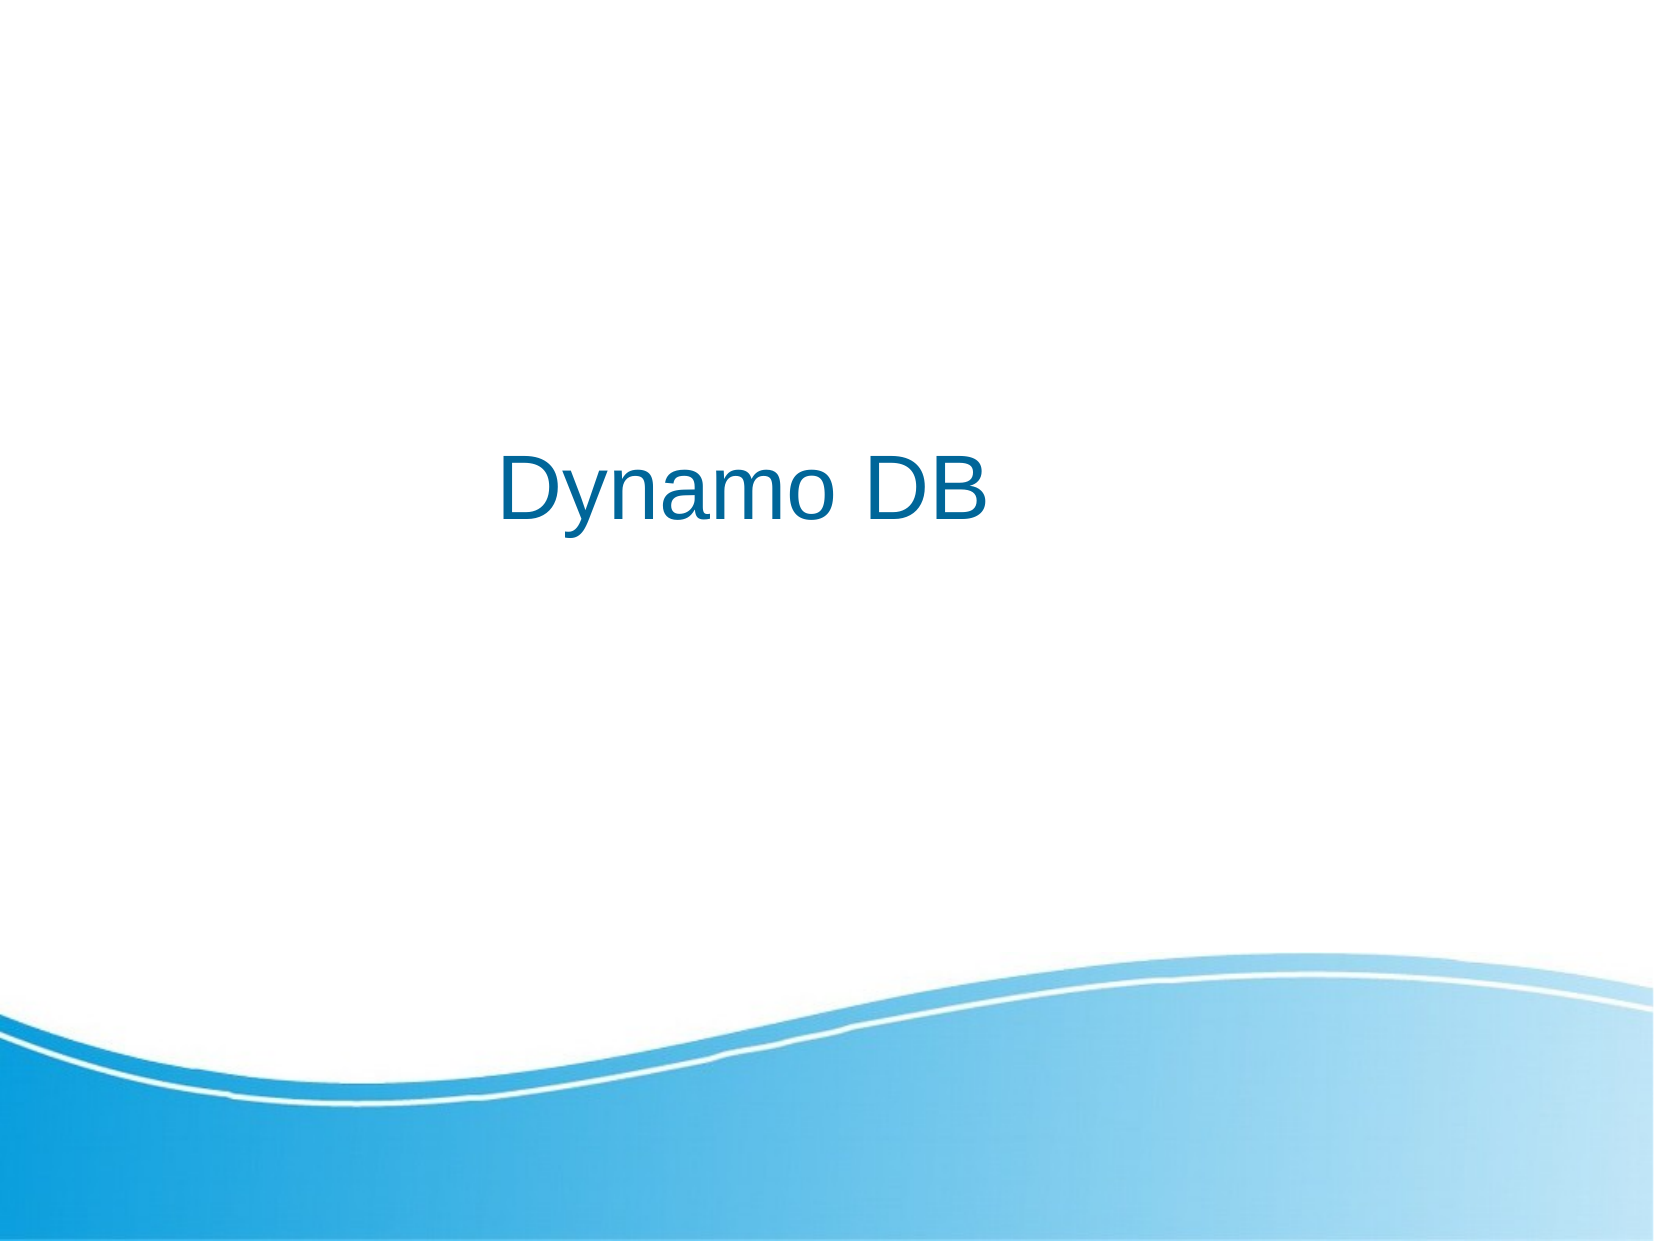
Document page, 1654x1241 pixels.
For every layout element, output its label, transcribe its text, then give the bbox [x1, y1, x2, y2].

picture [0, 952, 1654, 1241]
title Dynamo DB [0, 384, 1489, 592]
